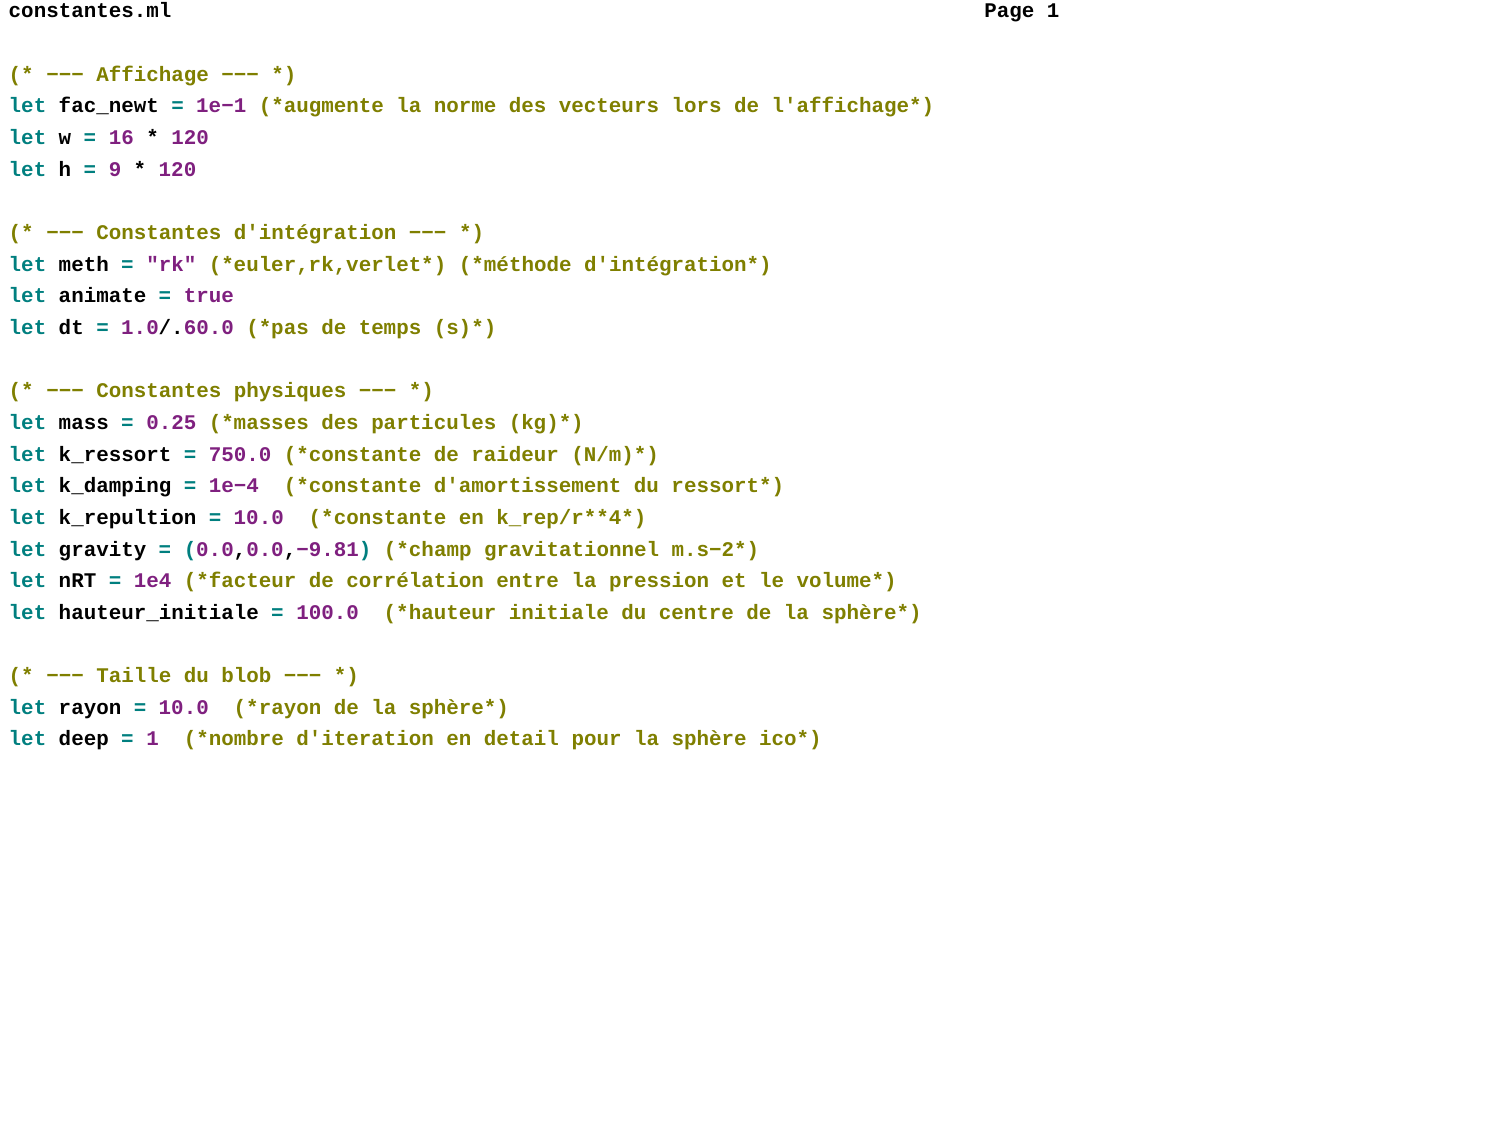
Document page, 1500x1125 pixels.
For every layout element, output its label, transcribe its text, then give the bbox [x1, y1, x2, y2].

text_box (* −−− Affichage −−− *) [8, 64, 421, 95]
text_box let dt = 1.0/.60.0 (*pas de temps (s)*) [8, 317, 757, 356]
text_box (* −−− Constantes physiques −−− *) [8, 380, 645, 412]
text_box let deep = 1 (*nombre d'iteration en detail pour la sphère ico*) [8, 728, 1224, 768]
text_box let nRT = 1e4 (*facteur de corrélation entre la pression et le volume*) [8, 570, 1336, 602]
text_box let hauteur_initiale = 100.0 (*hauteur initiale du centre de la sphère*) [8, 602, 1374, 641]
text_box let k_damping = 1e−4 (*constante d'amortissement du ressort*) [8, 475, 1168, 515]
text_box let meth = "rk" (*euler,rk,verlet*) (*méthode d'intégration*) [8, 253, 1150, 293]
text_box let fac_newt = 1e−1 (*augmente la norme des vecteurs lors de l'affichage*) [8, 95, 1374, 135]
text_box let w = 16 * 120 [8, 127, 308, 166]
text_box let gravity = (0.0,0.0,−9.81) (*champ gravitationnel m.s−2*) [8, 538, 1131, 570]
text_box let animate = true [8, 285, 346, 317]
text_box let k_repultion = 10.0 (*constante en k_rep/r**4*) [8, 507, 963, 538]
text_box let mass = 0.25 (*masses des particules (kg)*) [8, 412, 869, 443]
text_box (* −−− Constantes d'intégration −−− *) [8, 222, 719, 253]
text_box let h = 9 * 120 [8, 159, 290, 198]
text_box (* −−− Taille du blob −−− *) [8, 665, 533, 697]
text_box let k_ressort = 750.0 (*constante de raideur (N/m)*) [8, 443, 981, 475]
text_box let rayon = 10.0 (*rayon de la sphère*) [8, 697, 757, 728]
text_box constantes.ml Page 1 [8, 0, 1477, 44]
